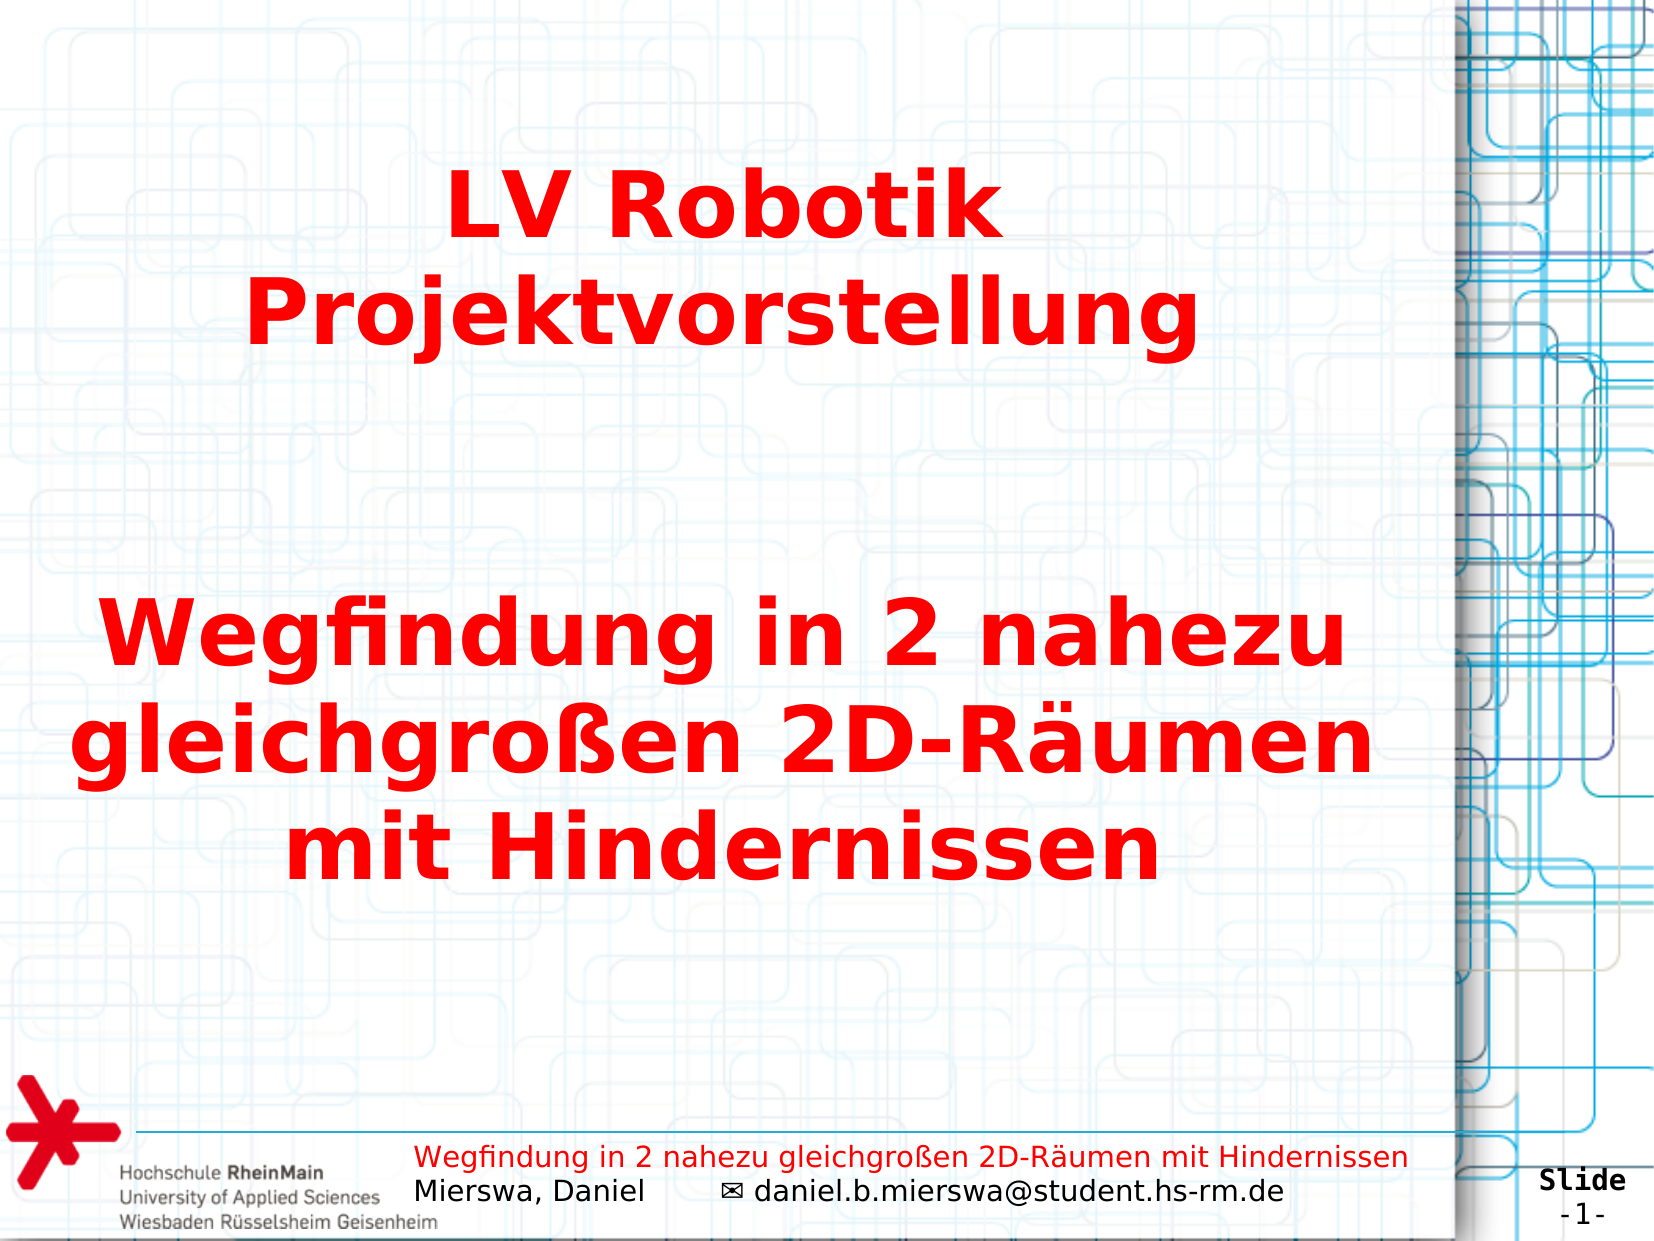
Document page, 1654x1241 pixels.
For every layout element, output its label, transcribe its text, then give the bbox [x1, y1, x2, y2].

picture [0, 0, 1654, 1241]
title LV Robotik Projektvorstellung Wegfindung in 2 nahezu gleichgroßen 2D-Räumen mit Hindernissen [29, 152, 1418, 902]
